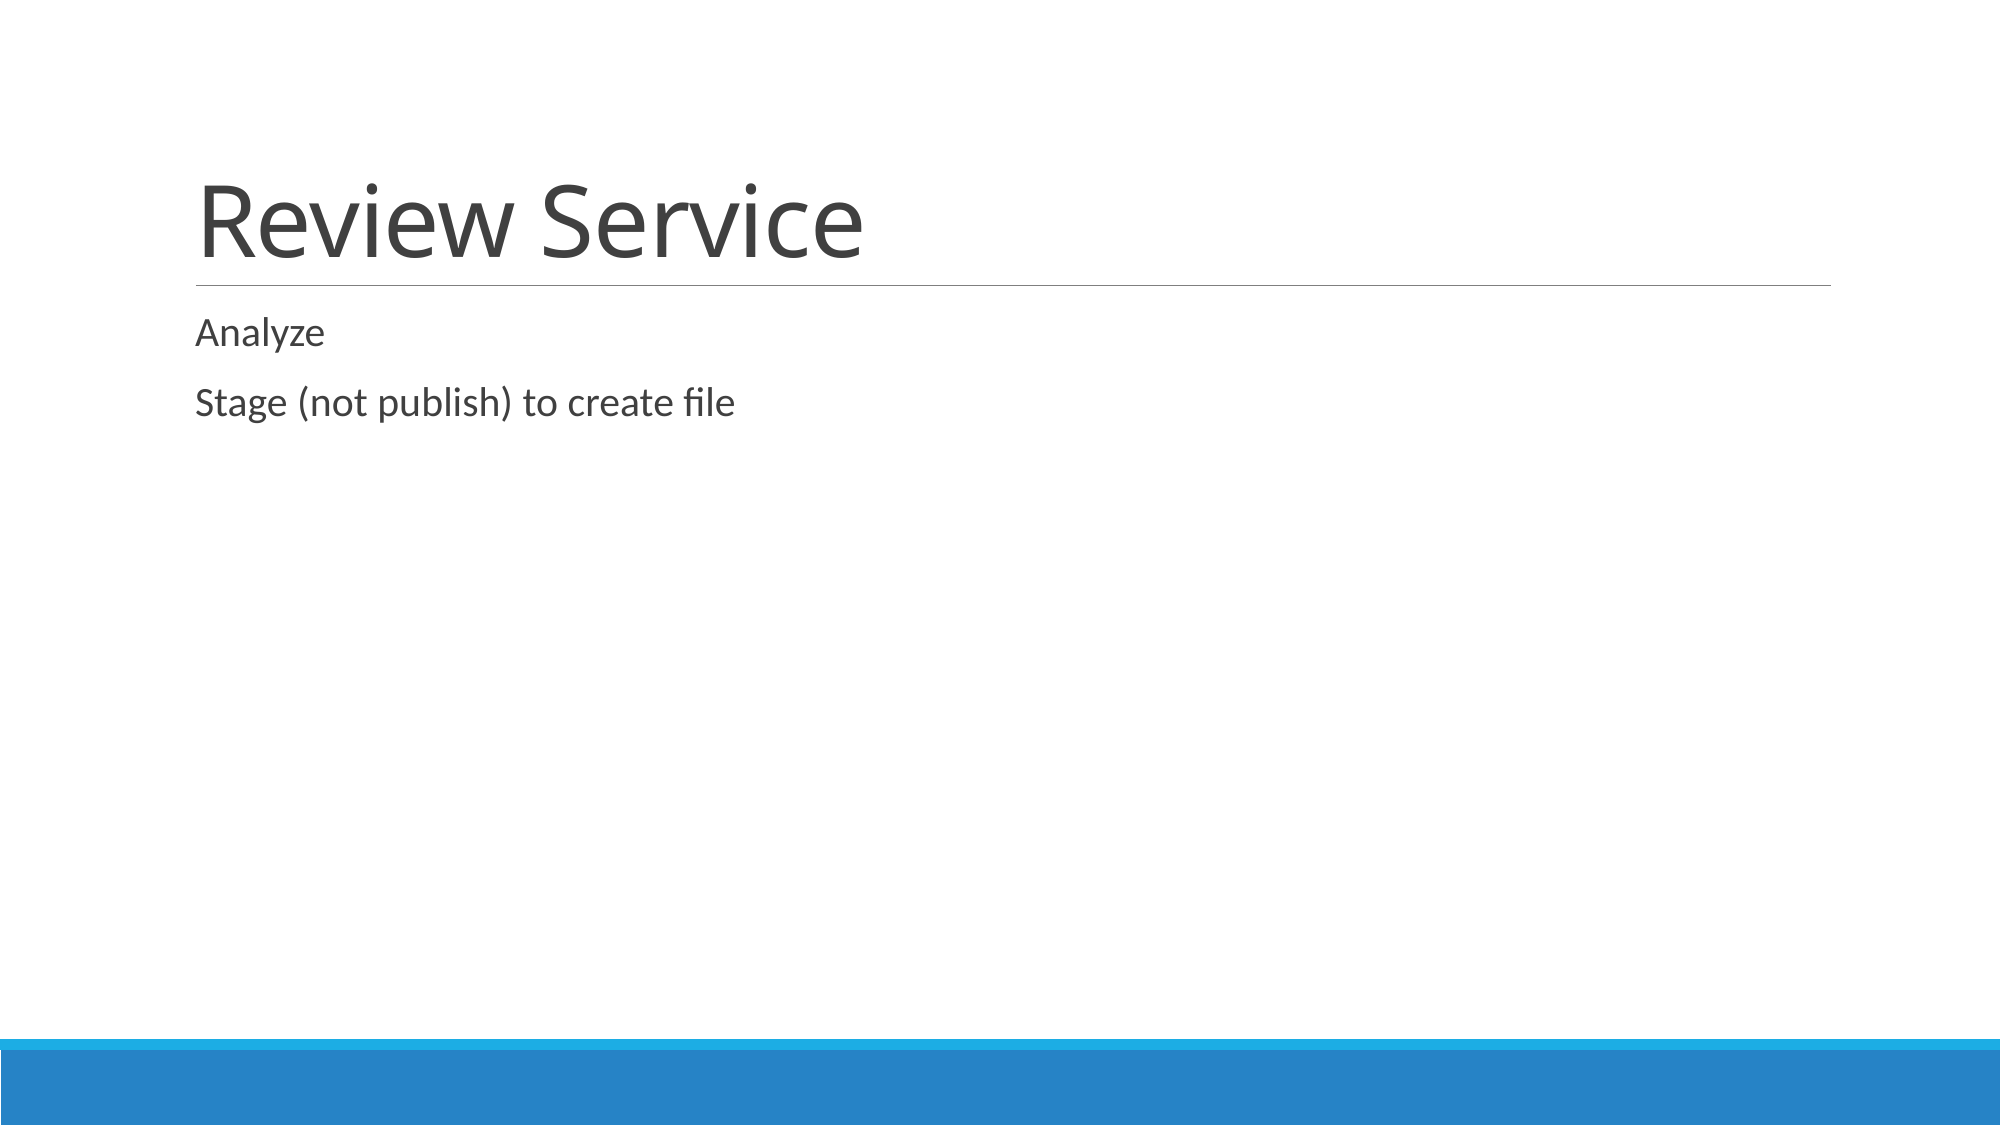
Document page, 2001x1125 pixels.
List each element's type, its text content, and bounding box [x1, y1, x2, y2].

list Analyze Stage (not publish) to create file [180, 302, 1831, 963]
title Review Service [180, 47, 1831, 286]
